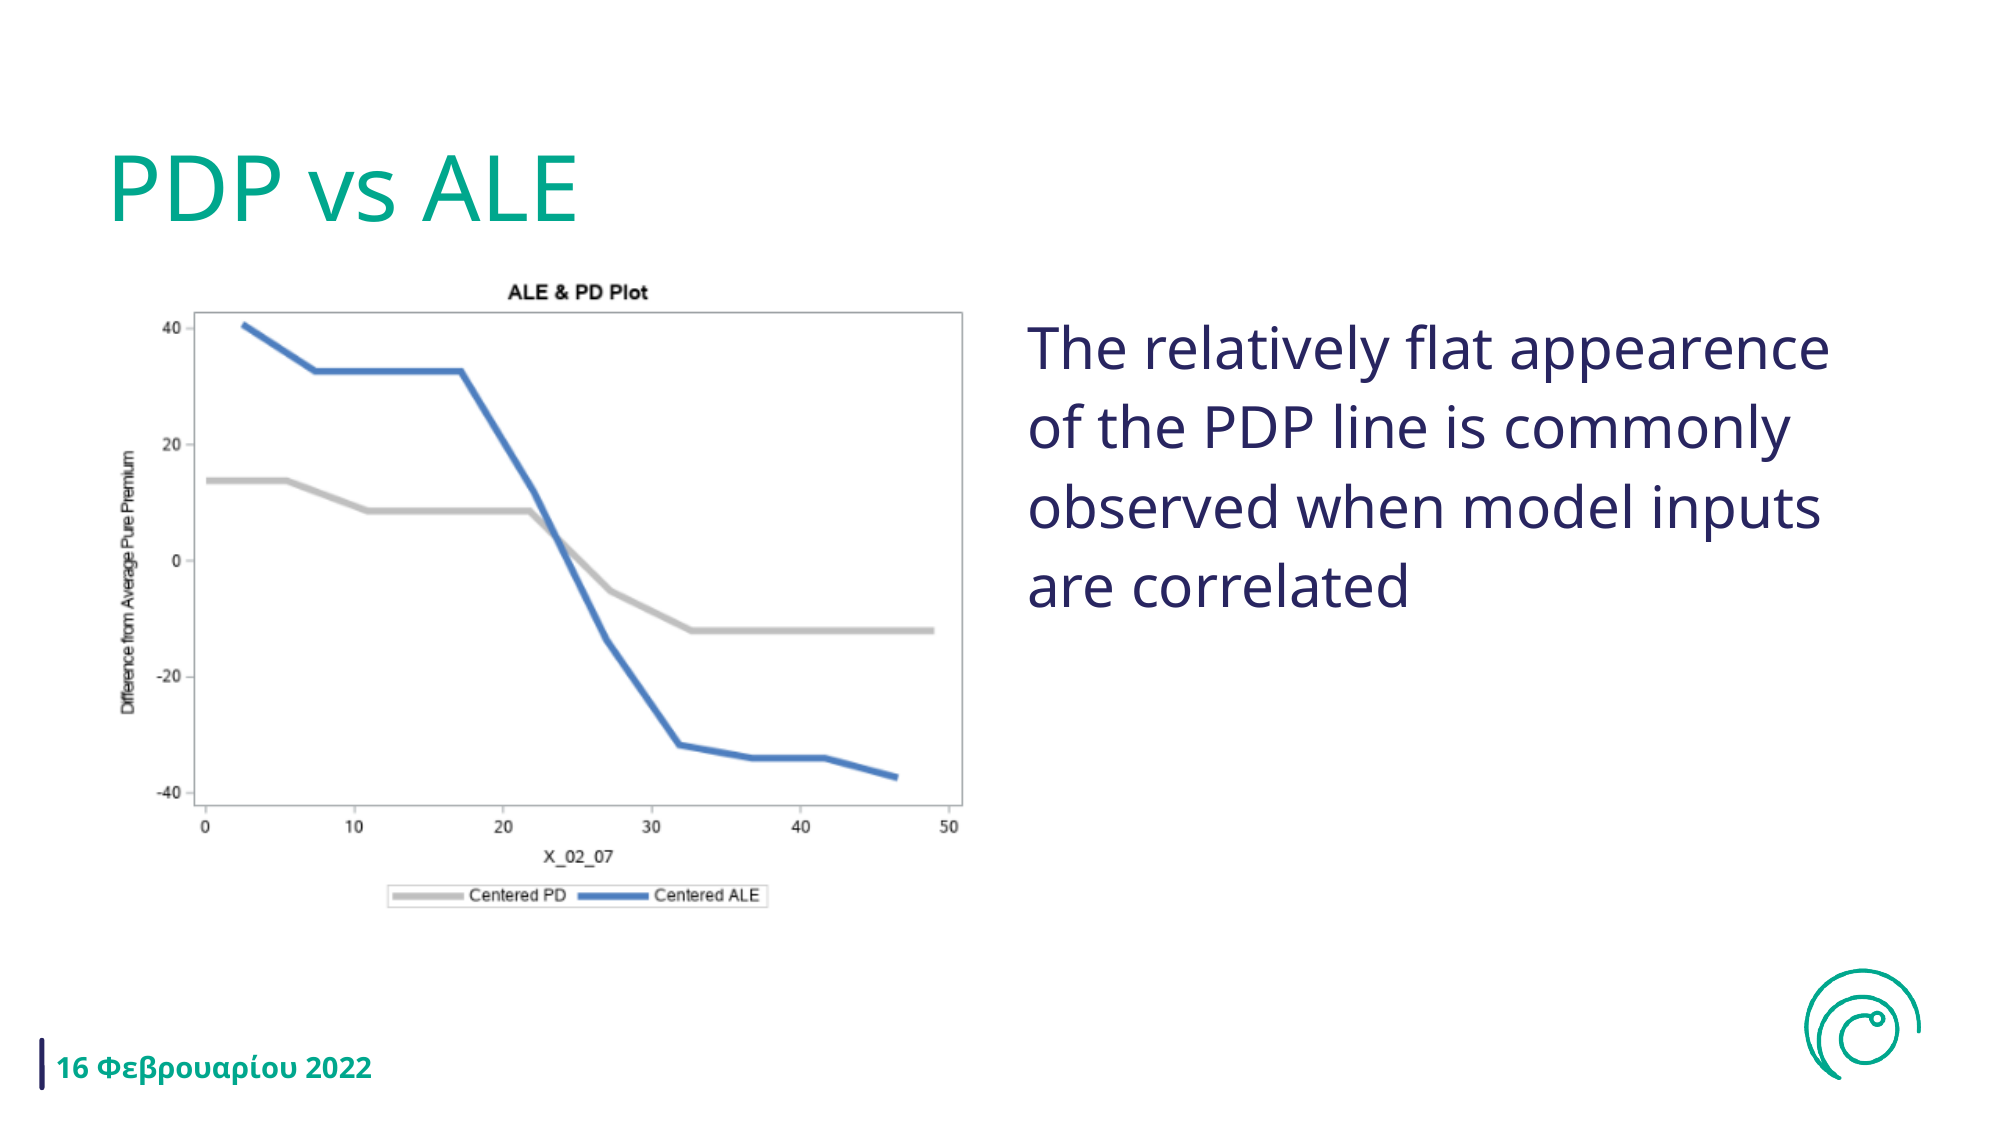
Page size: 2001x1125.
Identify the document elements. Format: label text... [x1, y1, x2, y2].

picture [1804, 968, 1921, 1080]
title PDP vs ALE [91, 82, 1876, 299]
text_box The relatively flat appearence of the PDP line is commonly observed when model inputs are correlated [1012, 299, 1876, 901]
picture [75, 262, 1040, 924]
